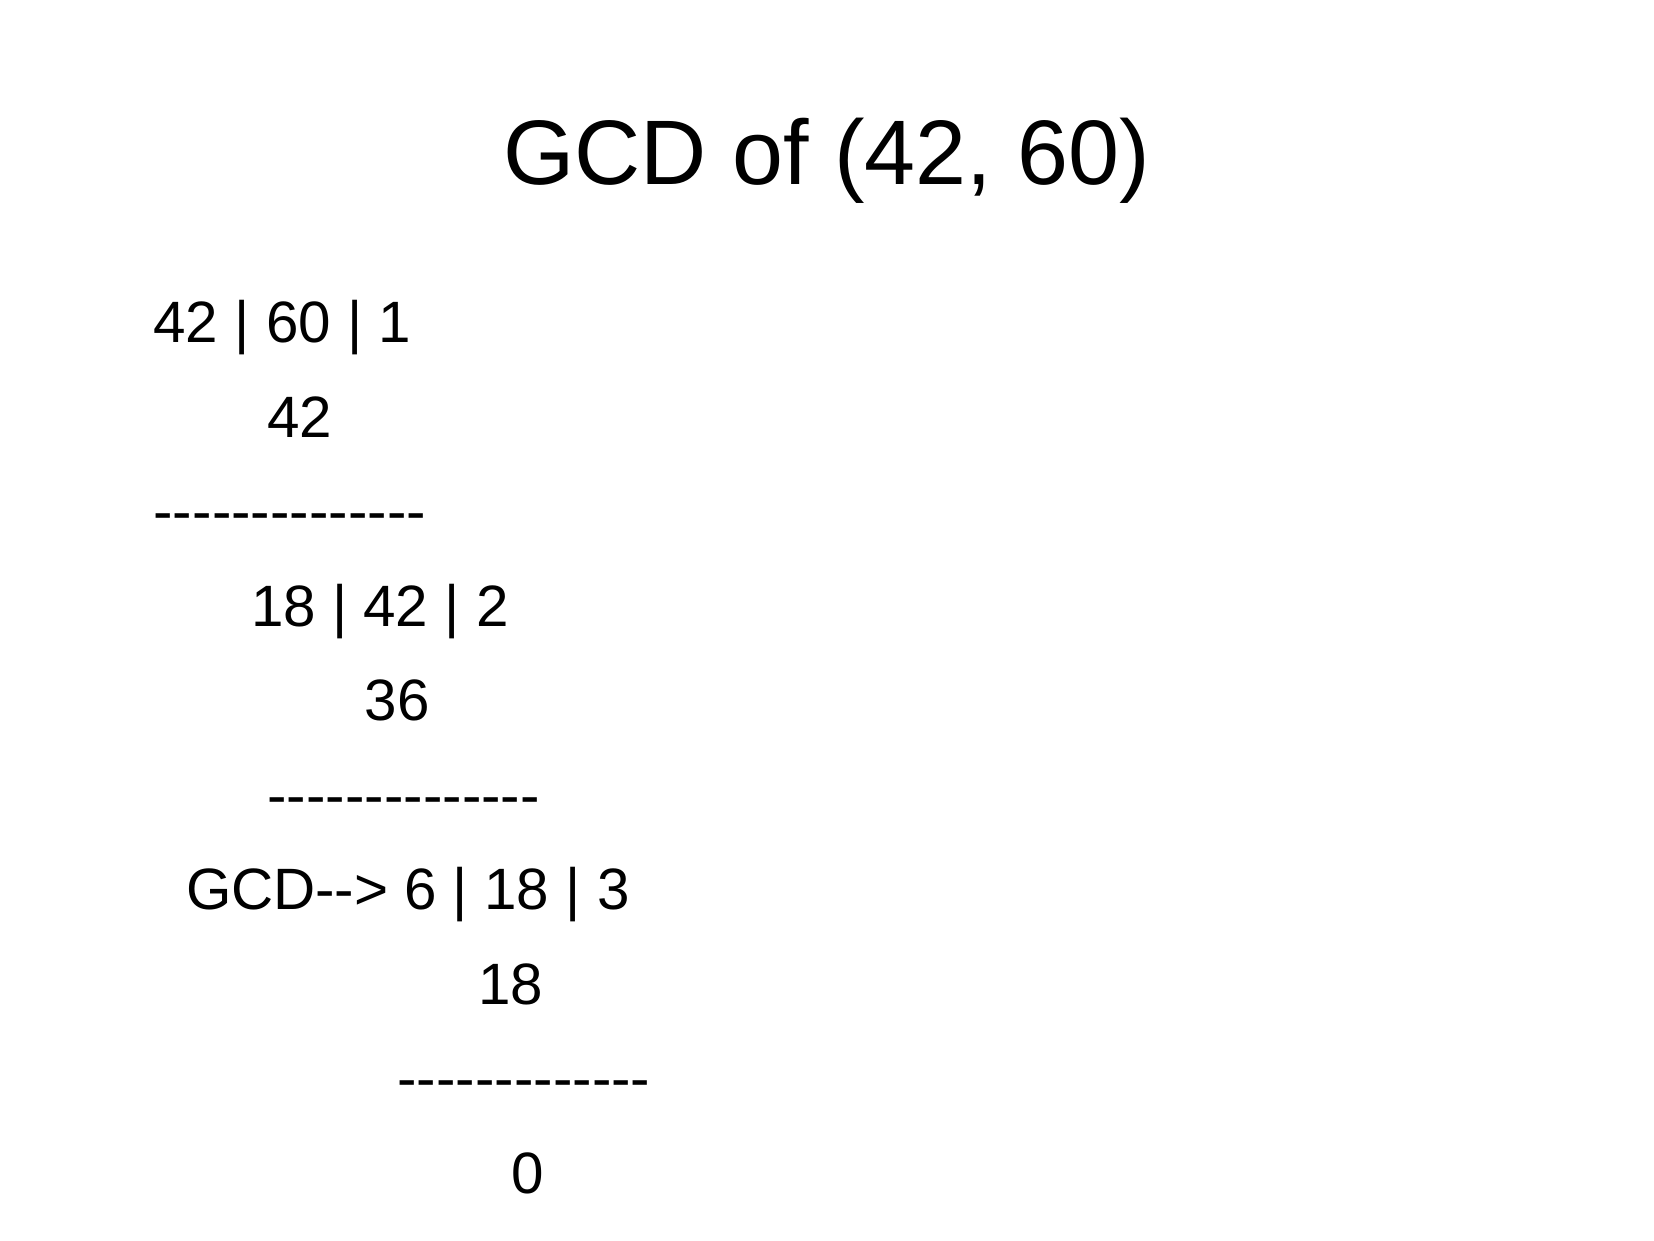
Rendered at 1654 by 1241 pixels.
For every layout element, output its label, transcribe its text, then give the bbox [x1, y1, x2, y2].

title GCD of (42, 60) [82, 49, 1571, 257]
list 42 | 60 | 1 42 -------------- 18 | 42 | 2 36 -------------- GCD--> 6 | 18 | 3 18 ------------- 0 [82, 290, 1571, 1204]
